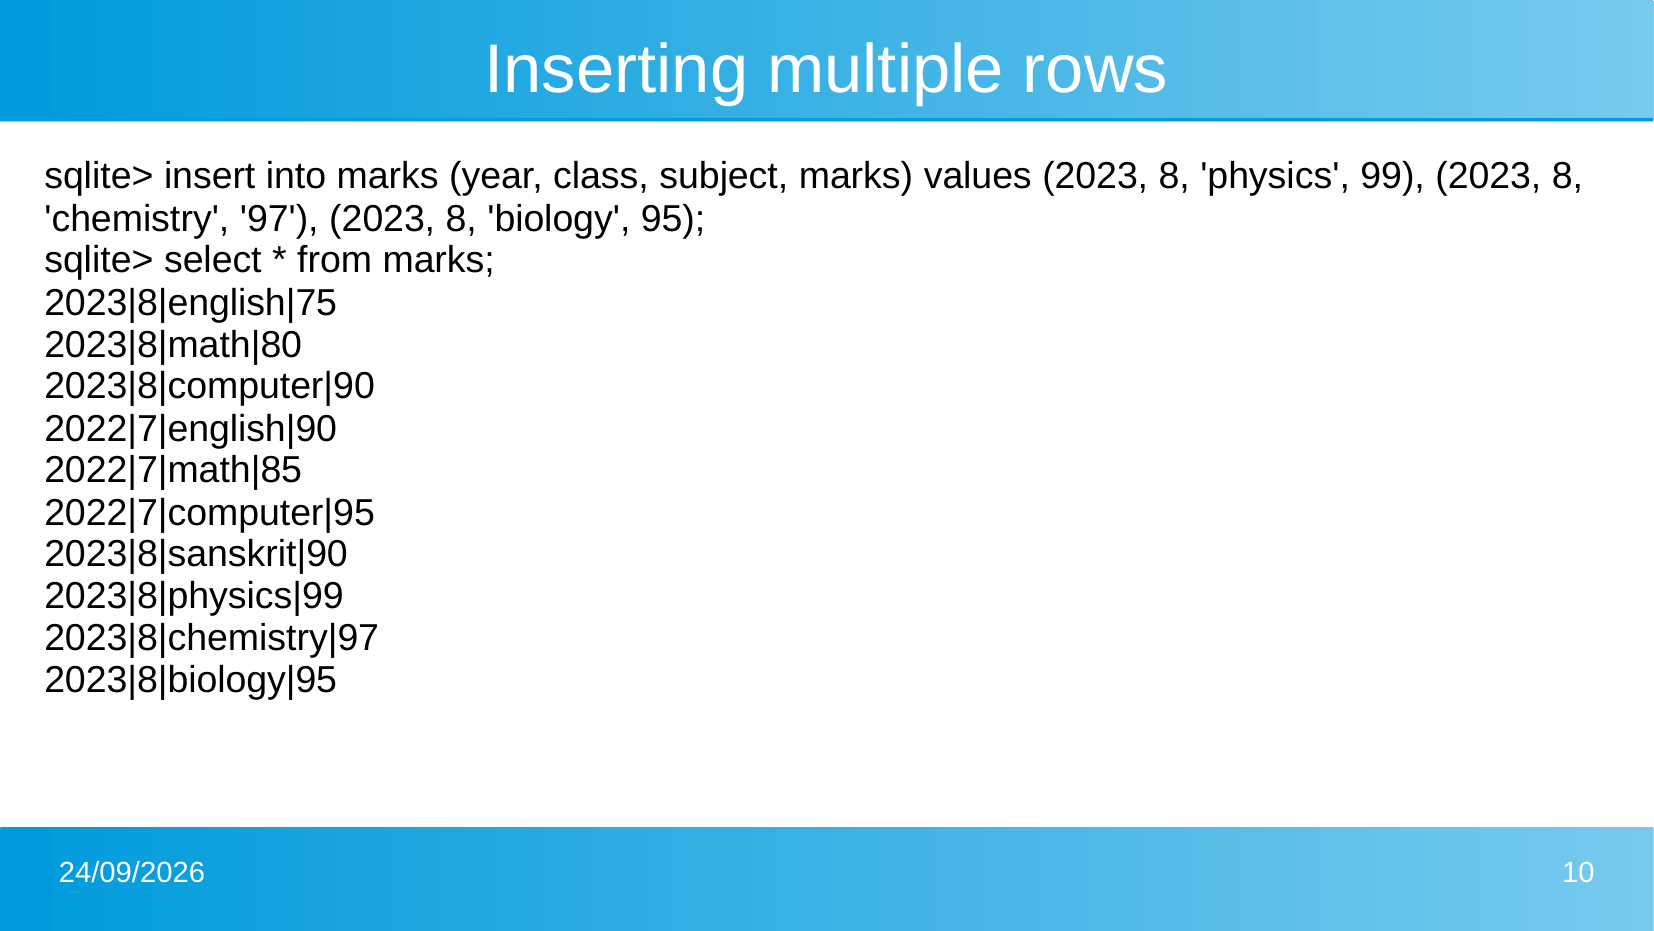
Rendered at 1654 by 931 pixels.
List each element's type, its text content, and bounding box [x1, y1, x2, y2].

text_box sqlite> insert into marks (year, class, subject, marks) values (2023, 8, 'physics', 99), (2023, 8, 'chemistry', '97'), (2023, 8, 'biology', 95); sqlite> select * from marks; 2023|8|english|75 2023|8|math|80 2023|8|computer|90 2022|7|english|90 2022|7|math|85 2022|7|computer|95 2023|8|sanskrit|90 2023|8|physics|99 2023|8|chemistry|97 2023|8|biology|95 [29, 147, 1625, 793]
title Inserting multiple rows [59, 29, 1595, 108]
